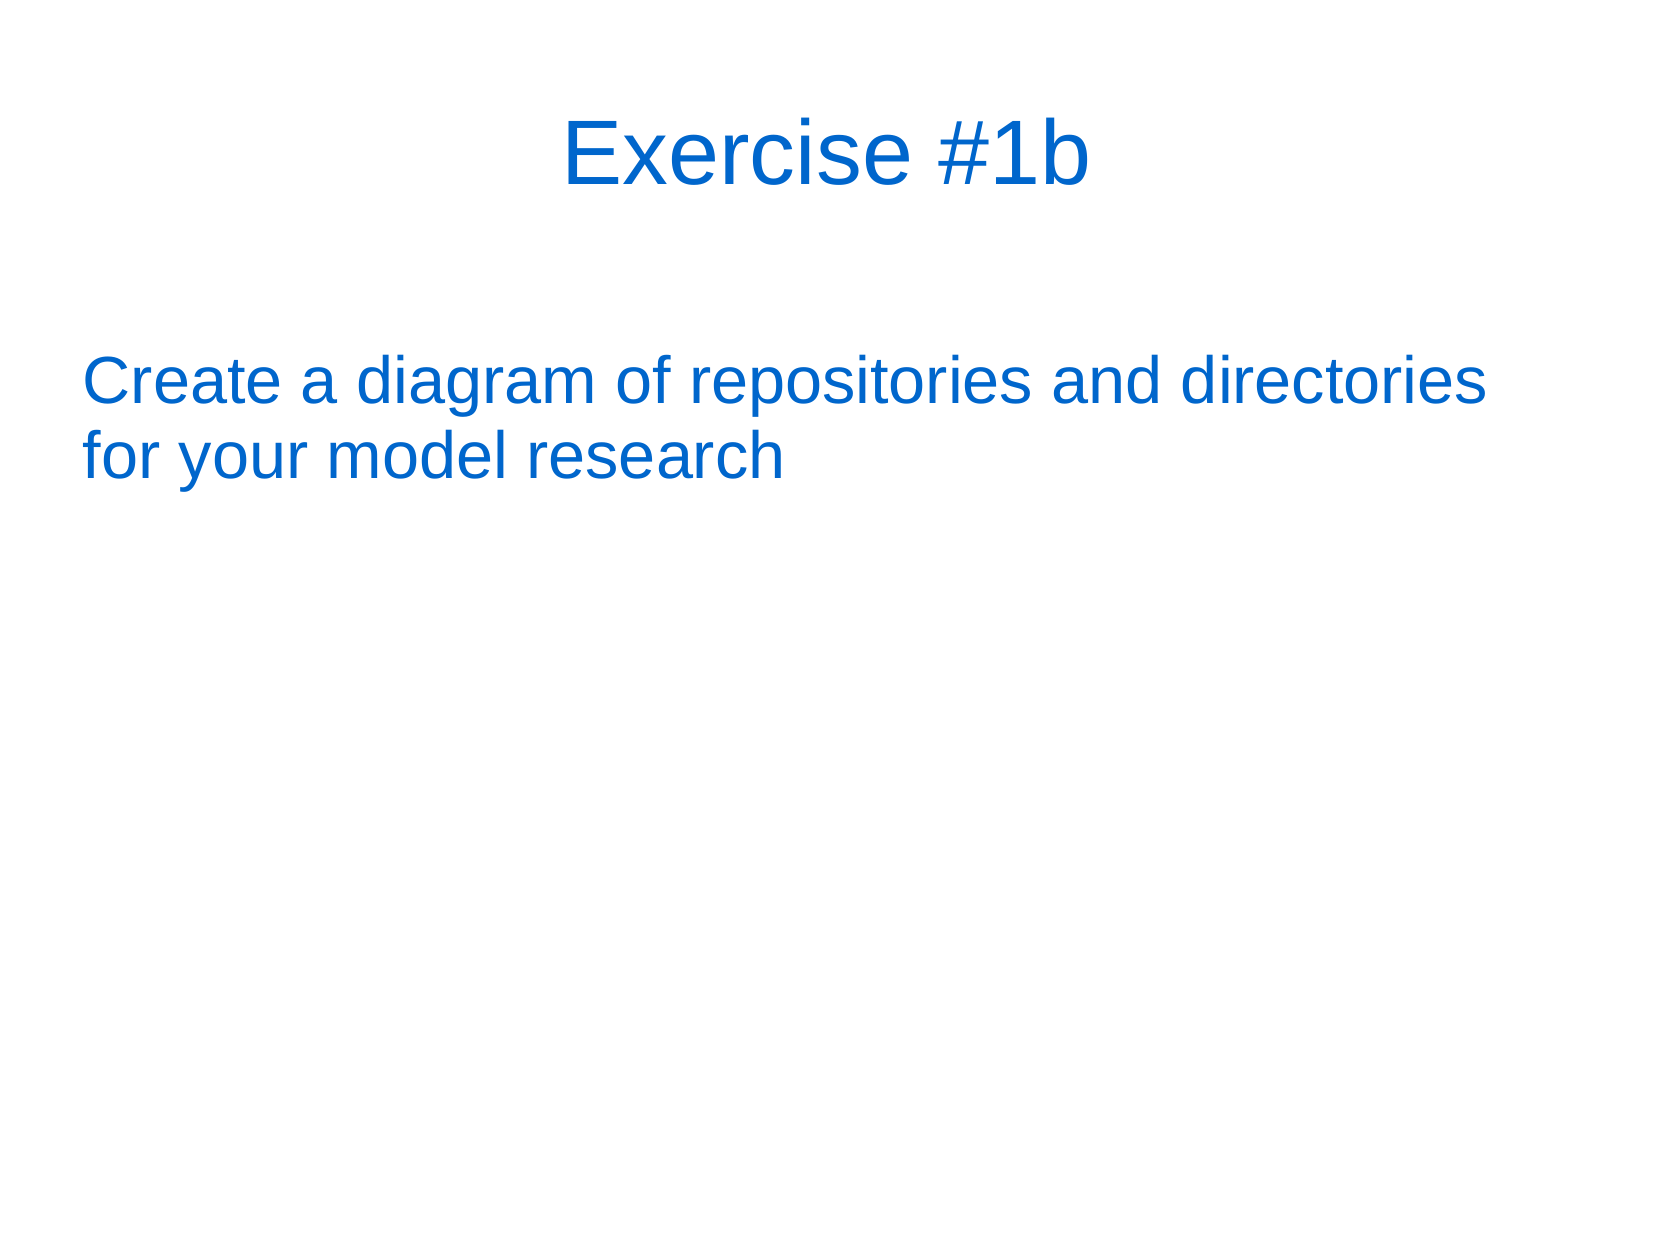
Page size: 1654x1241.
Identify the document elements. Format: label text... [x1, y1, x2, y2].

title Exercise #1b [82, 49, 1571, 257]
list Create a diagram of repositories and directories for your model research [82, 343, 1571, 1063]
